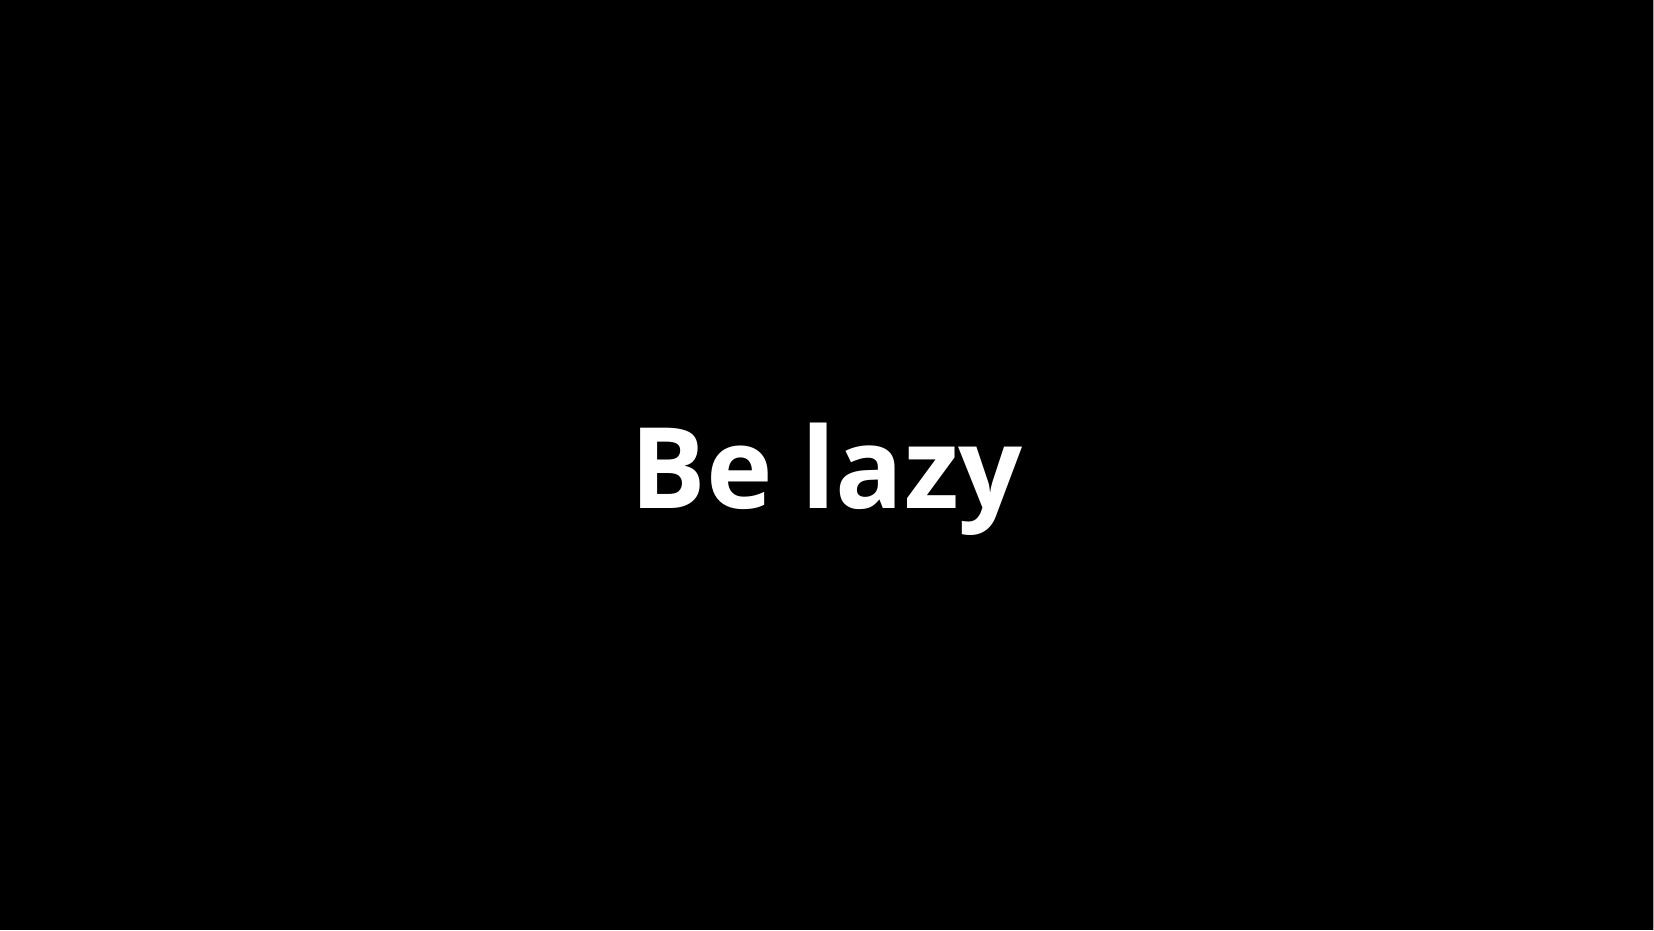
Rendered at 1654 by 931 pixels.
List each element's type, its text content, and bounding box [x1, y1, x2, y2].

title Be lazy [82, 323, 1571, 607]
